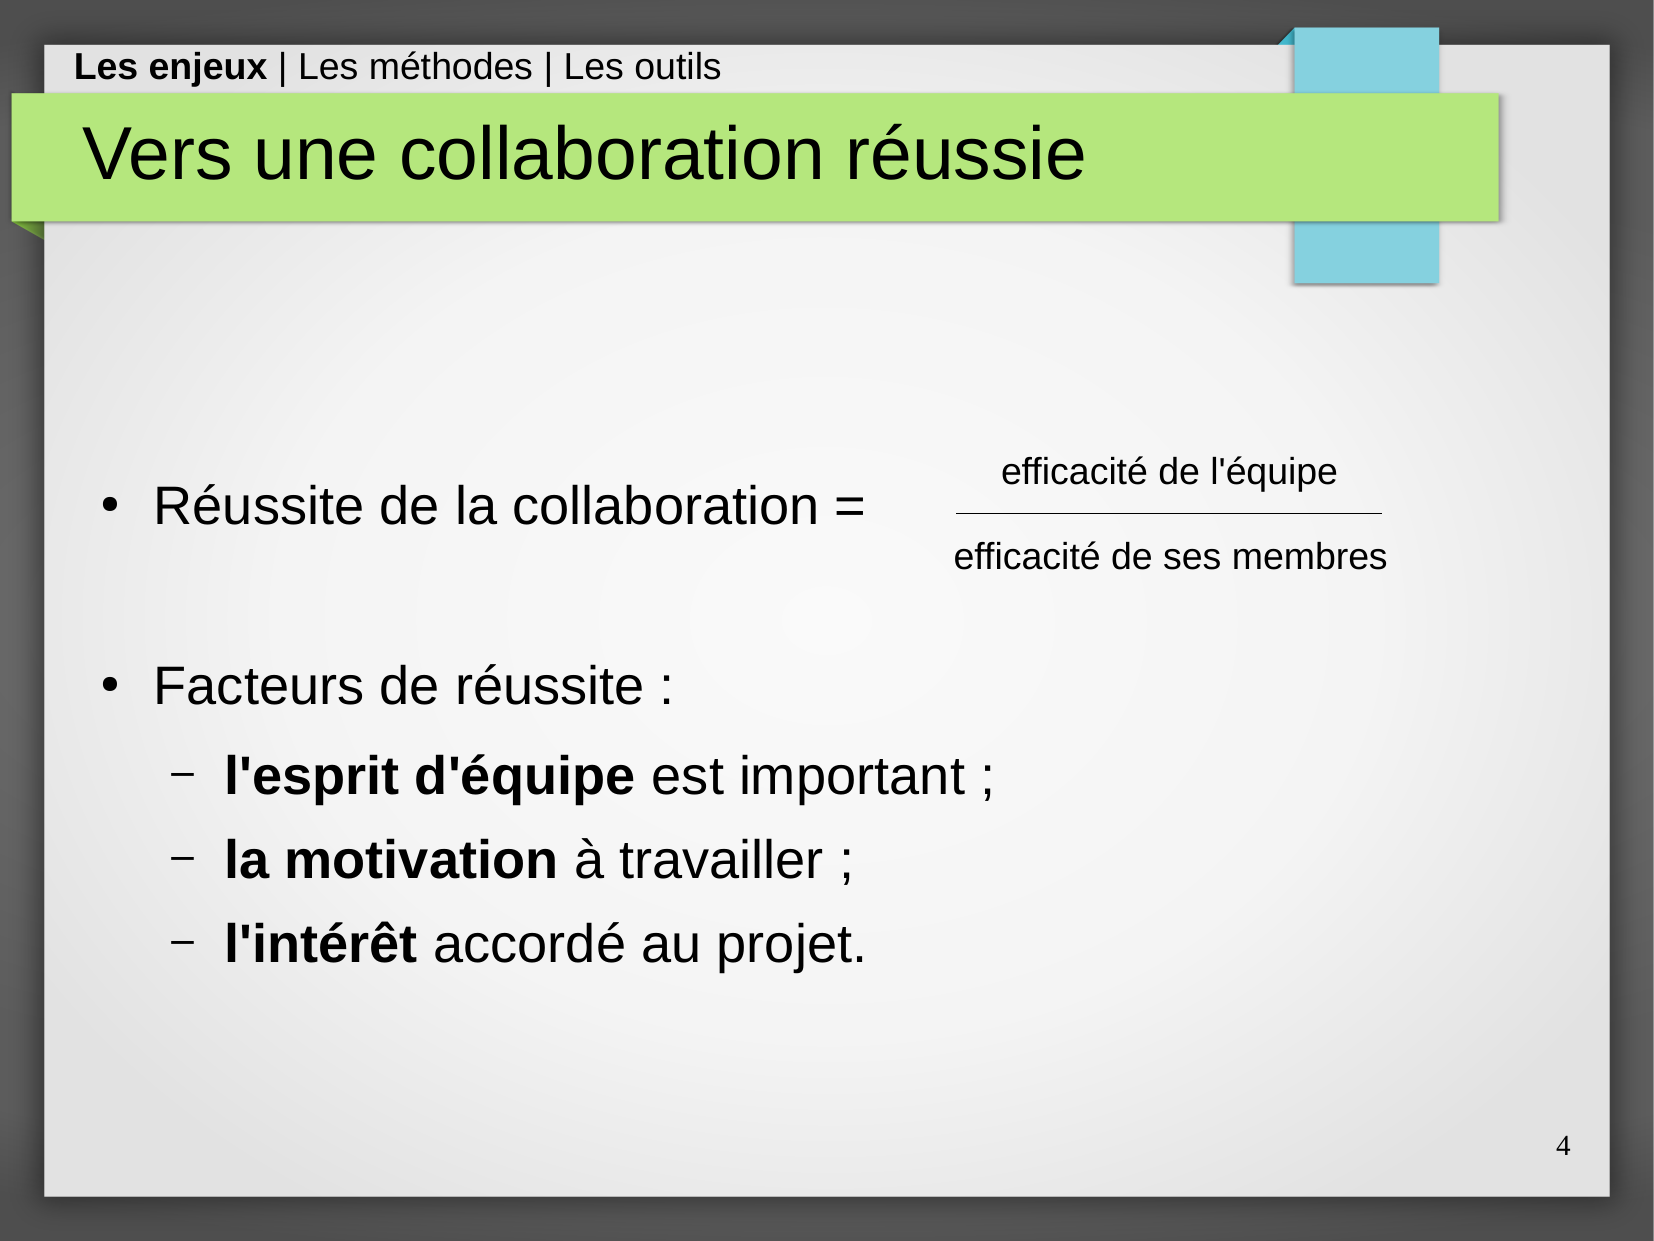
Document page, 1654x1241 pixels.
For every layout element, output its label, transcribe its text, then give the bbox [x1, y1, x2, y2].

text_box efficacité de l'équipe [986, 442, 1353, 500]
title Vers une collaboration réussie [82, 94, 1264, 213]
picture [0, 0, 1654, 1241]
list Réussite de la collaboration = Facteurs de réussite : l'esprit d'équipe est important ; la motivation à travailler ; l'intérêt accordé au projet. [82, 295, 1619, 1015]
text_box efficacité de ses membres [939, 527, 1403, 585]
text_box Les enjeux | Les méthodes | Les outils [59, 37, 815, 95]
